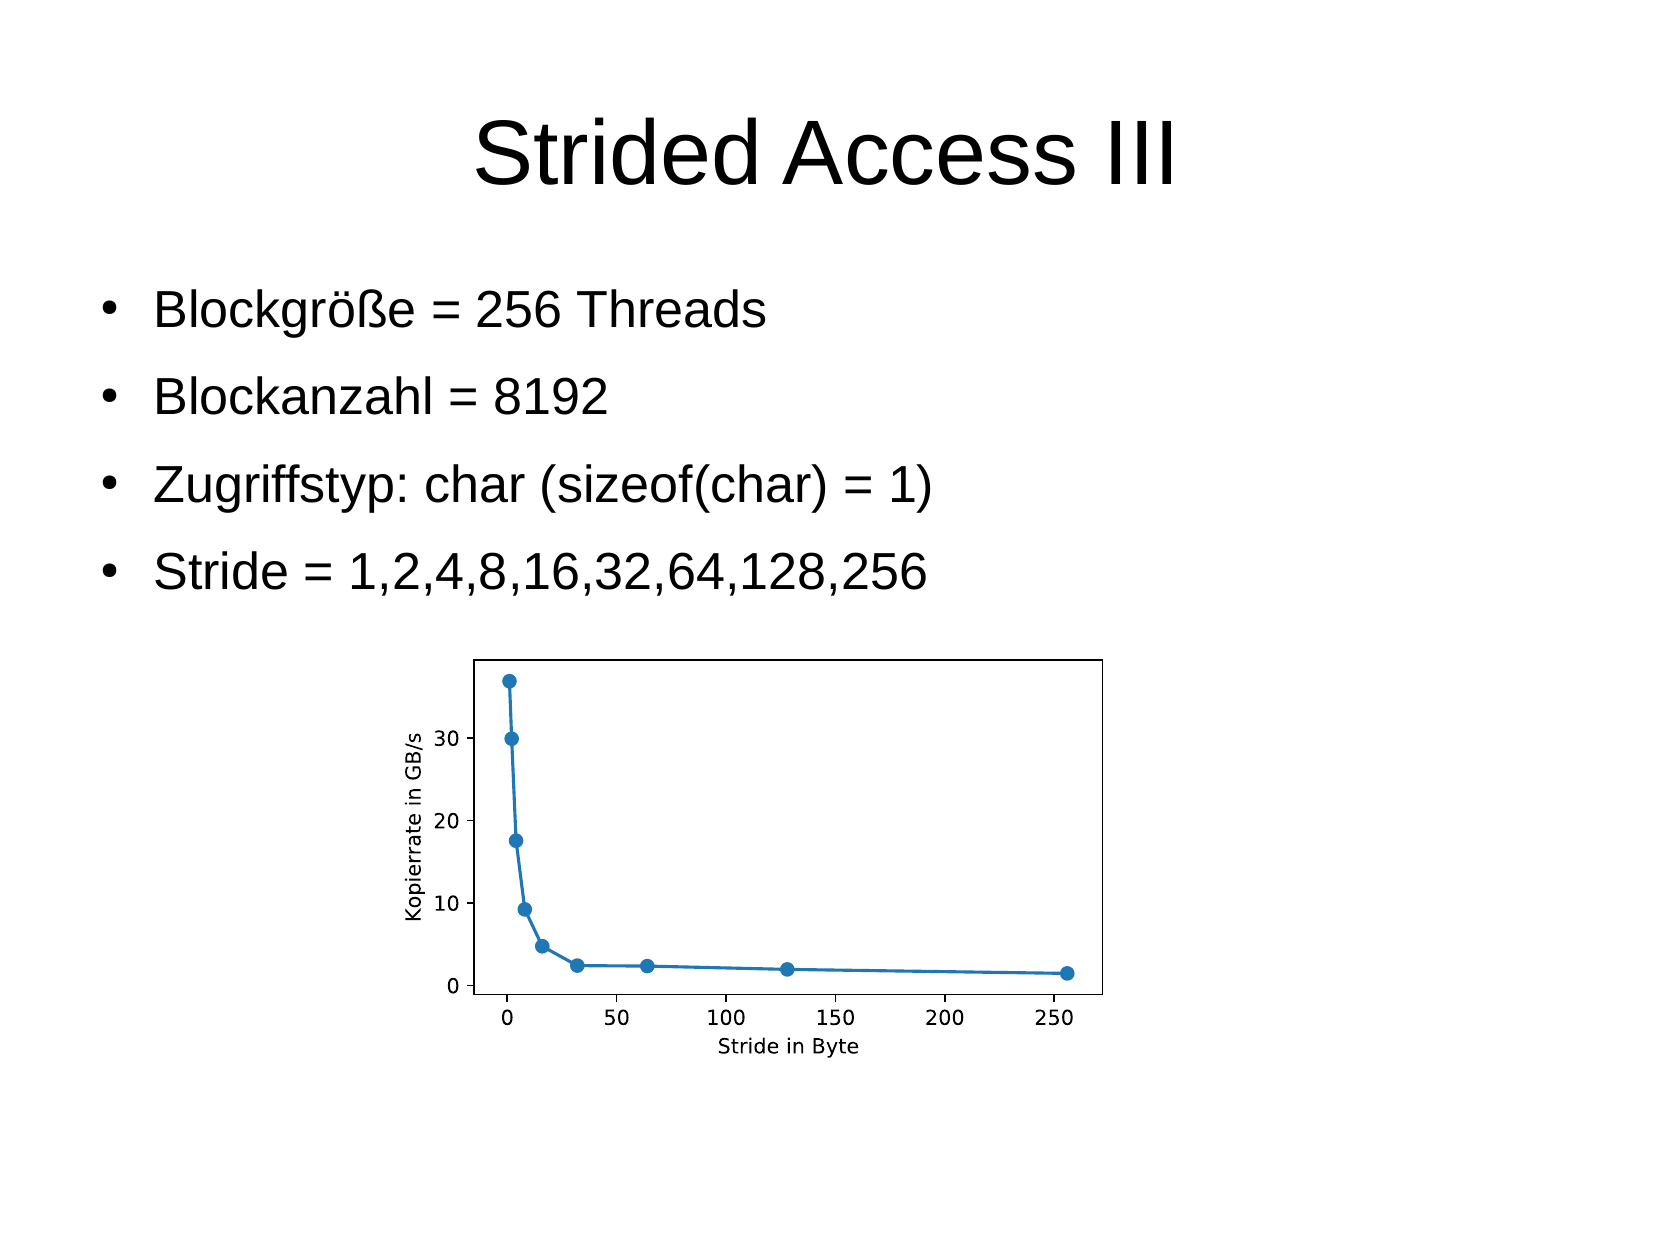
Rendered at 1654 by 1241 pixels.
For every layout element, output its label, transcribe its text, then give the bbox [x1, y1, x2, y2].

picture [389, 637, 1124, 1072]
title Strided Access III [82, 49, 1571, 257]
list Blockgröße = 256 Threads Blockanzahl = 8192 Zugriffstyp: char (sizeof(char) = 1) Stride = 1,2,4,8,16,32,64,128,256 [82, 279, 1571, 1099]
